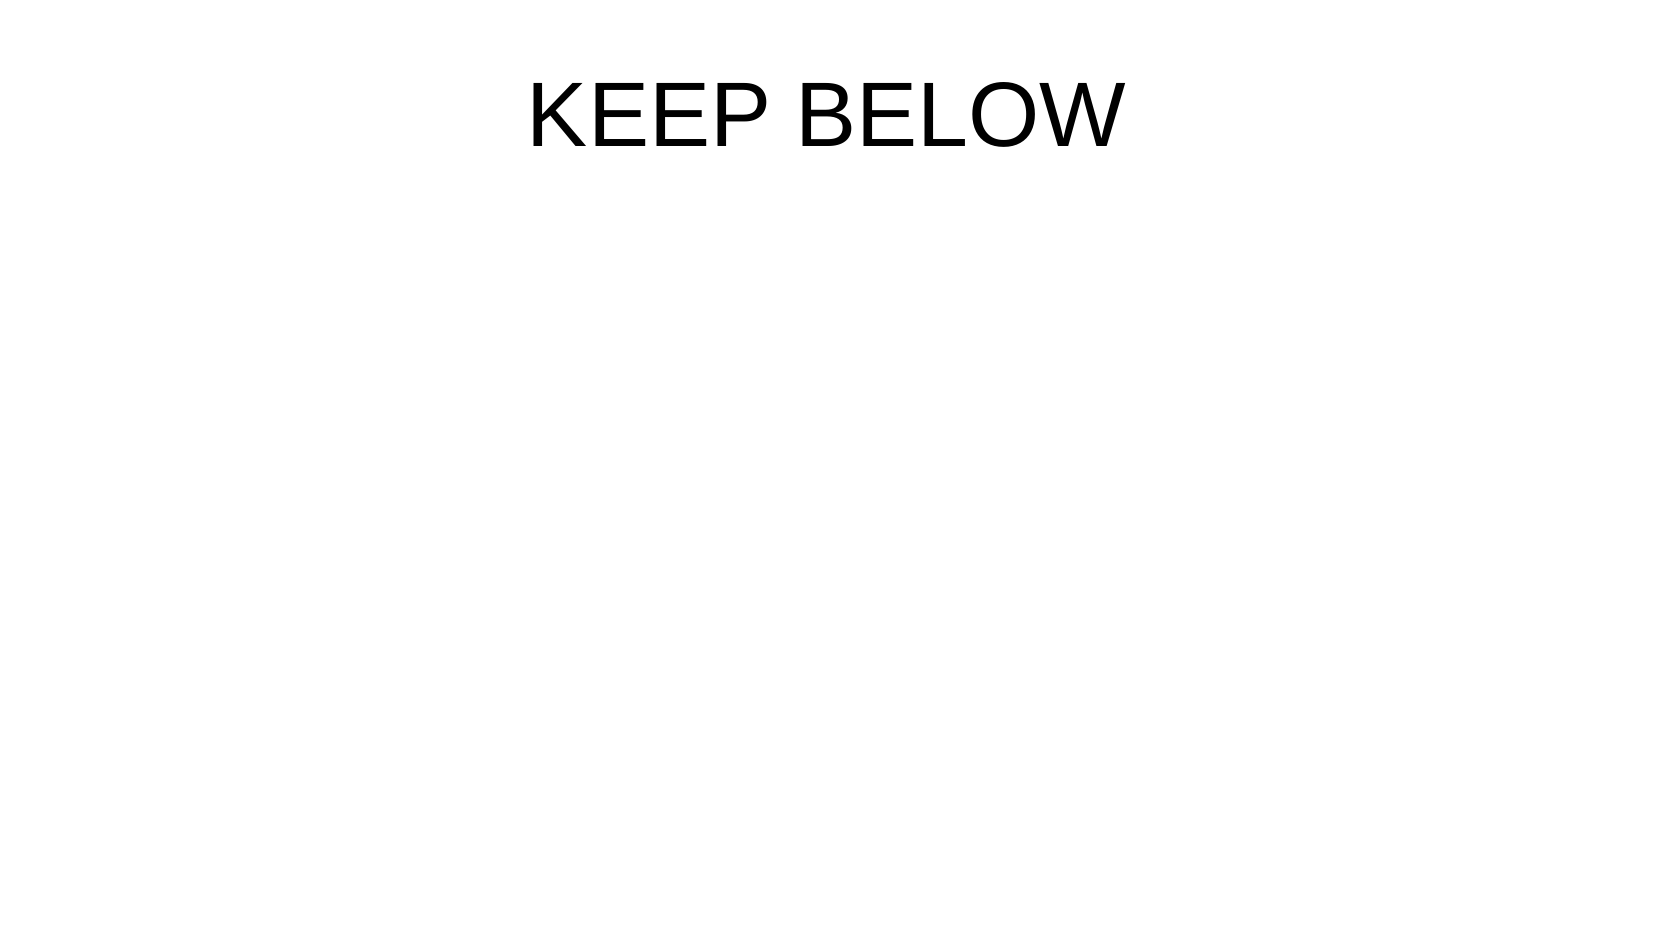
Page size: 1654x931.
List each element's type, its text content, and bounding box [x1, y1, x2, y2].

title KEEP BELOW [82, 37, 1571, 193]
